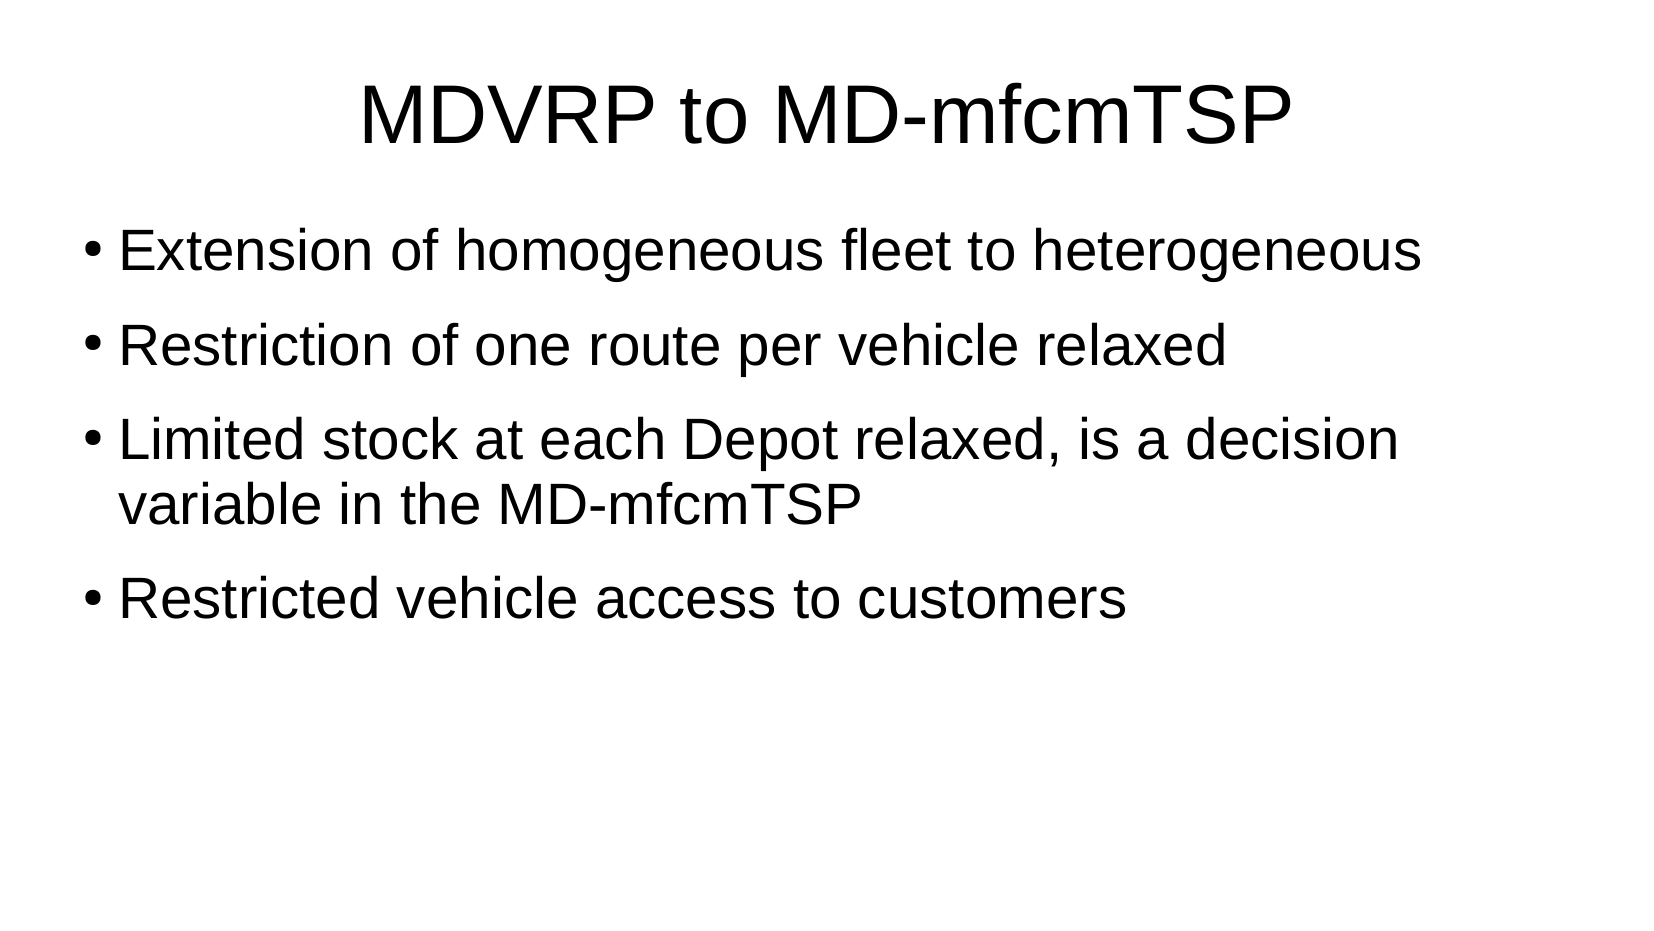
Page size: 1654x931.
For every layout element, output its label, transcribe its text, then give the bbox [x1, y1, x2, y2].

list Extension of homogeneous fleet to heterogeneous Restriction of one route per vehicle relaxed Limited stock at each Depot relaxed, is a decision variable in the MD-mfcmTSP Restricted vehicle access to customers [82, 217, 1571, 758]
title MDVRP to MD-mfcmTSP [82, 37, 1571, 193]
